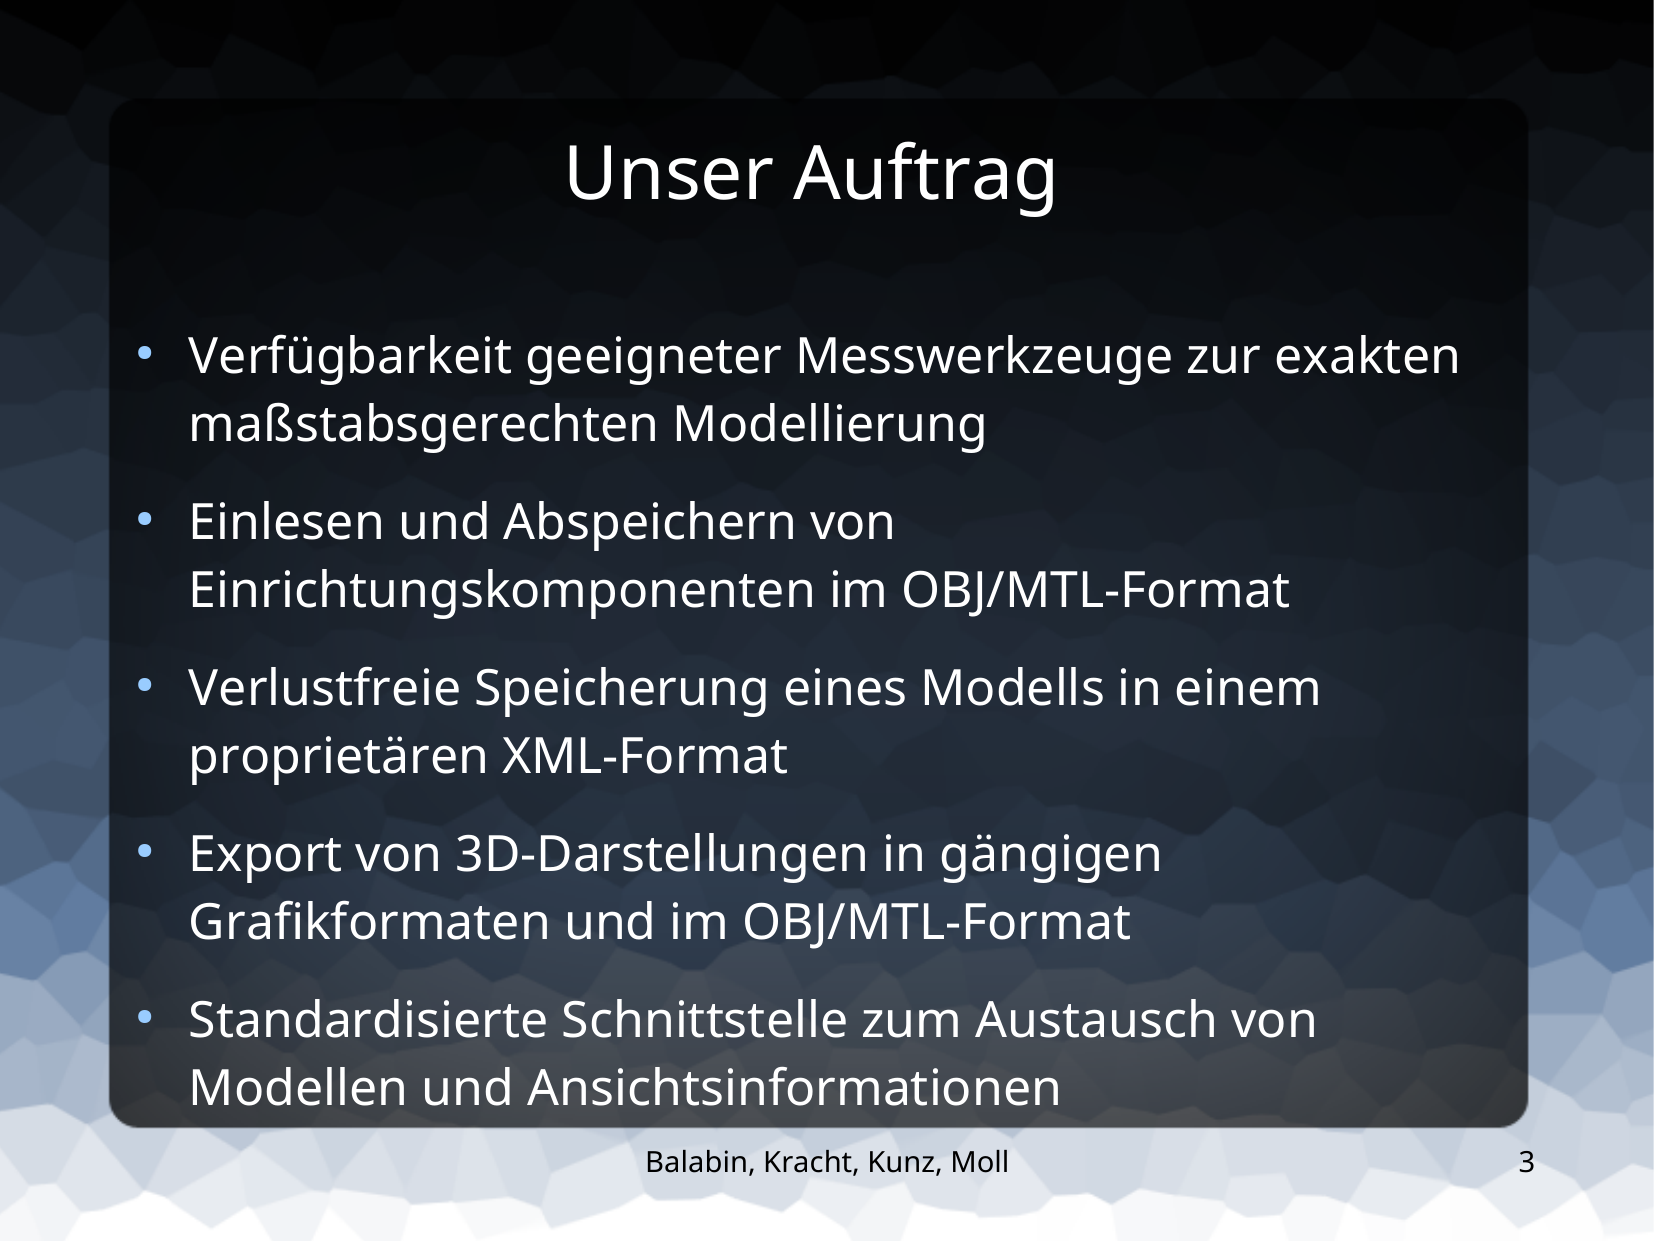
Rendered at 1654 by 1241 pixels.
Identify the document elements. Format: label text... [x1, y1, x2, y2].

list Verfügbarkeit geeigneter Messwerkzeuge zur exakten maßstabsgerechten Modellierung Einlesen und Abspeichern von Einrichtungskomponenten im OBJ/MTL-Format Verlustfreie Speicherung eines Modells in einem proprietären XML-Format Export von 3D-Darstellungen in gängigen Grafikformaten und im OBJ/MTL-Format Standardisierte Schnittstelle zum Austausch von Modellen und Ansichtsinformationen [118, 319, 1506, 1063]
picture [0, 0, 1654, 1241]
title Unser Auftrag [118, 67, 1506, 275]
